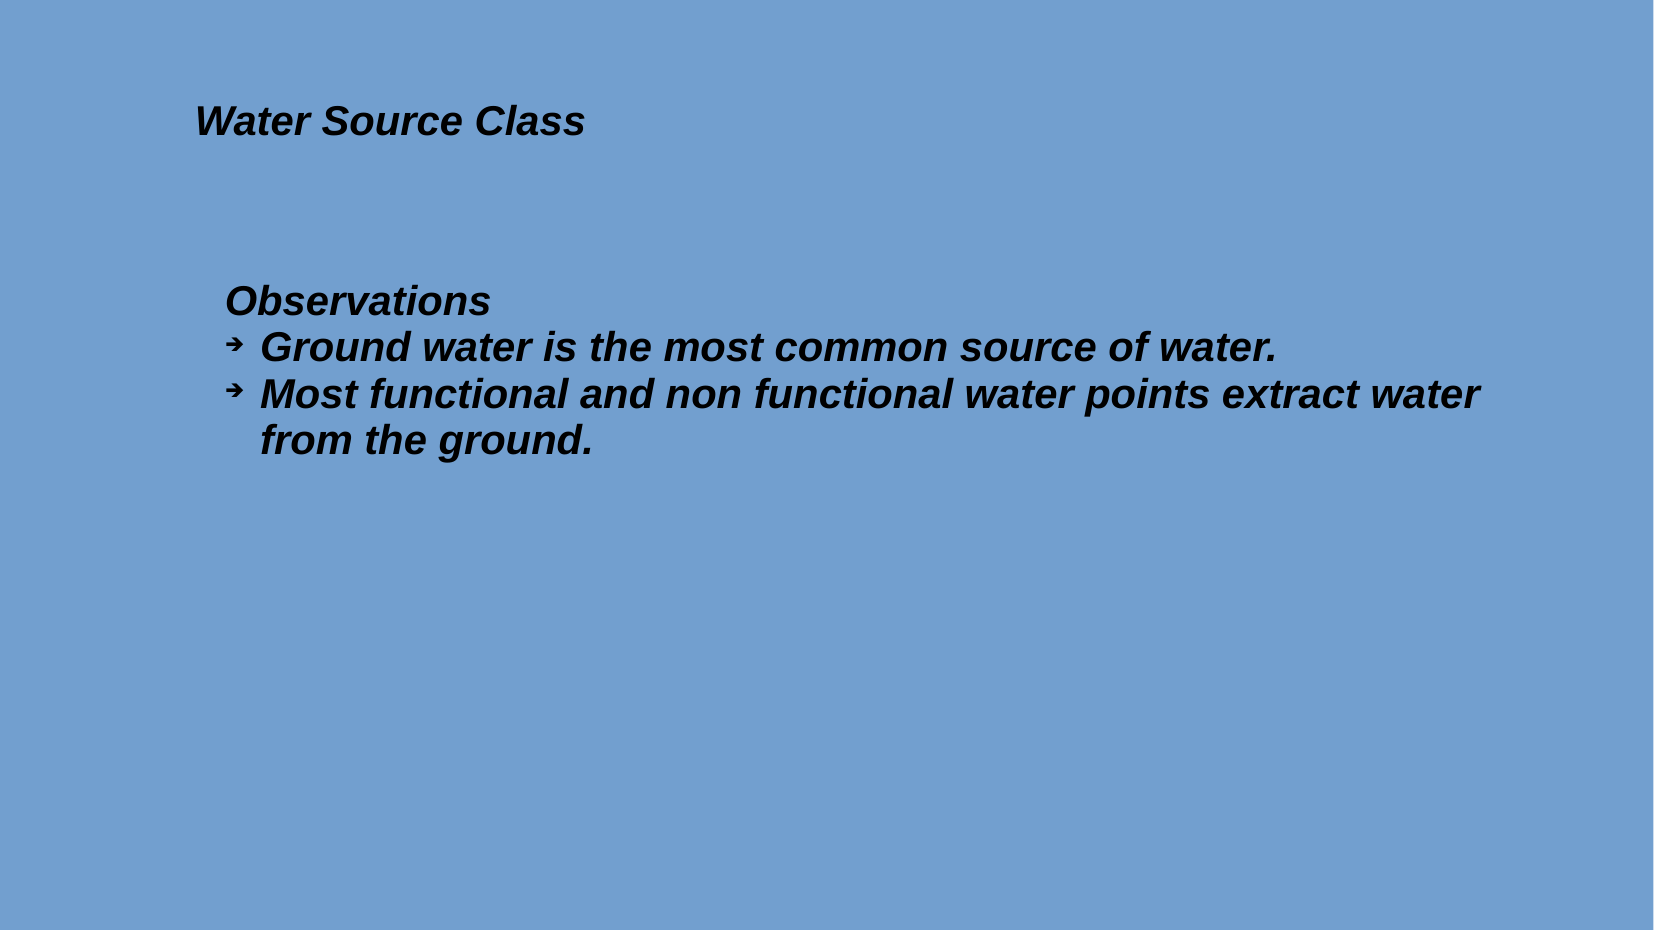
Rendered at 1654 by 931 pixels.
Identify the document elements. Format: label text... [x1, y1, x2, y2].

text_box Water Source Class [180, 90, 676, 152]
text_box Observations Ground water is the most common source of water. Most functional and non functional water points extract water from the ground. [210, 270, 1501, 471]
